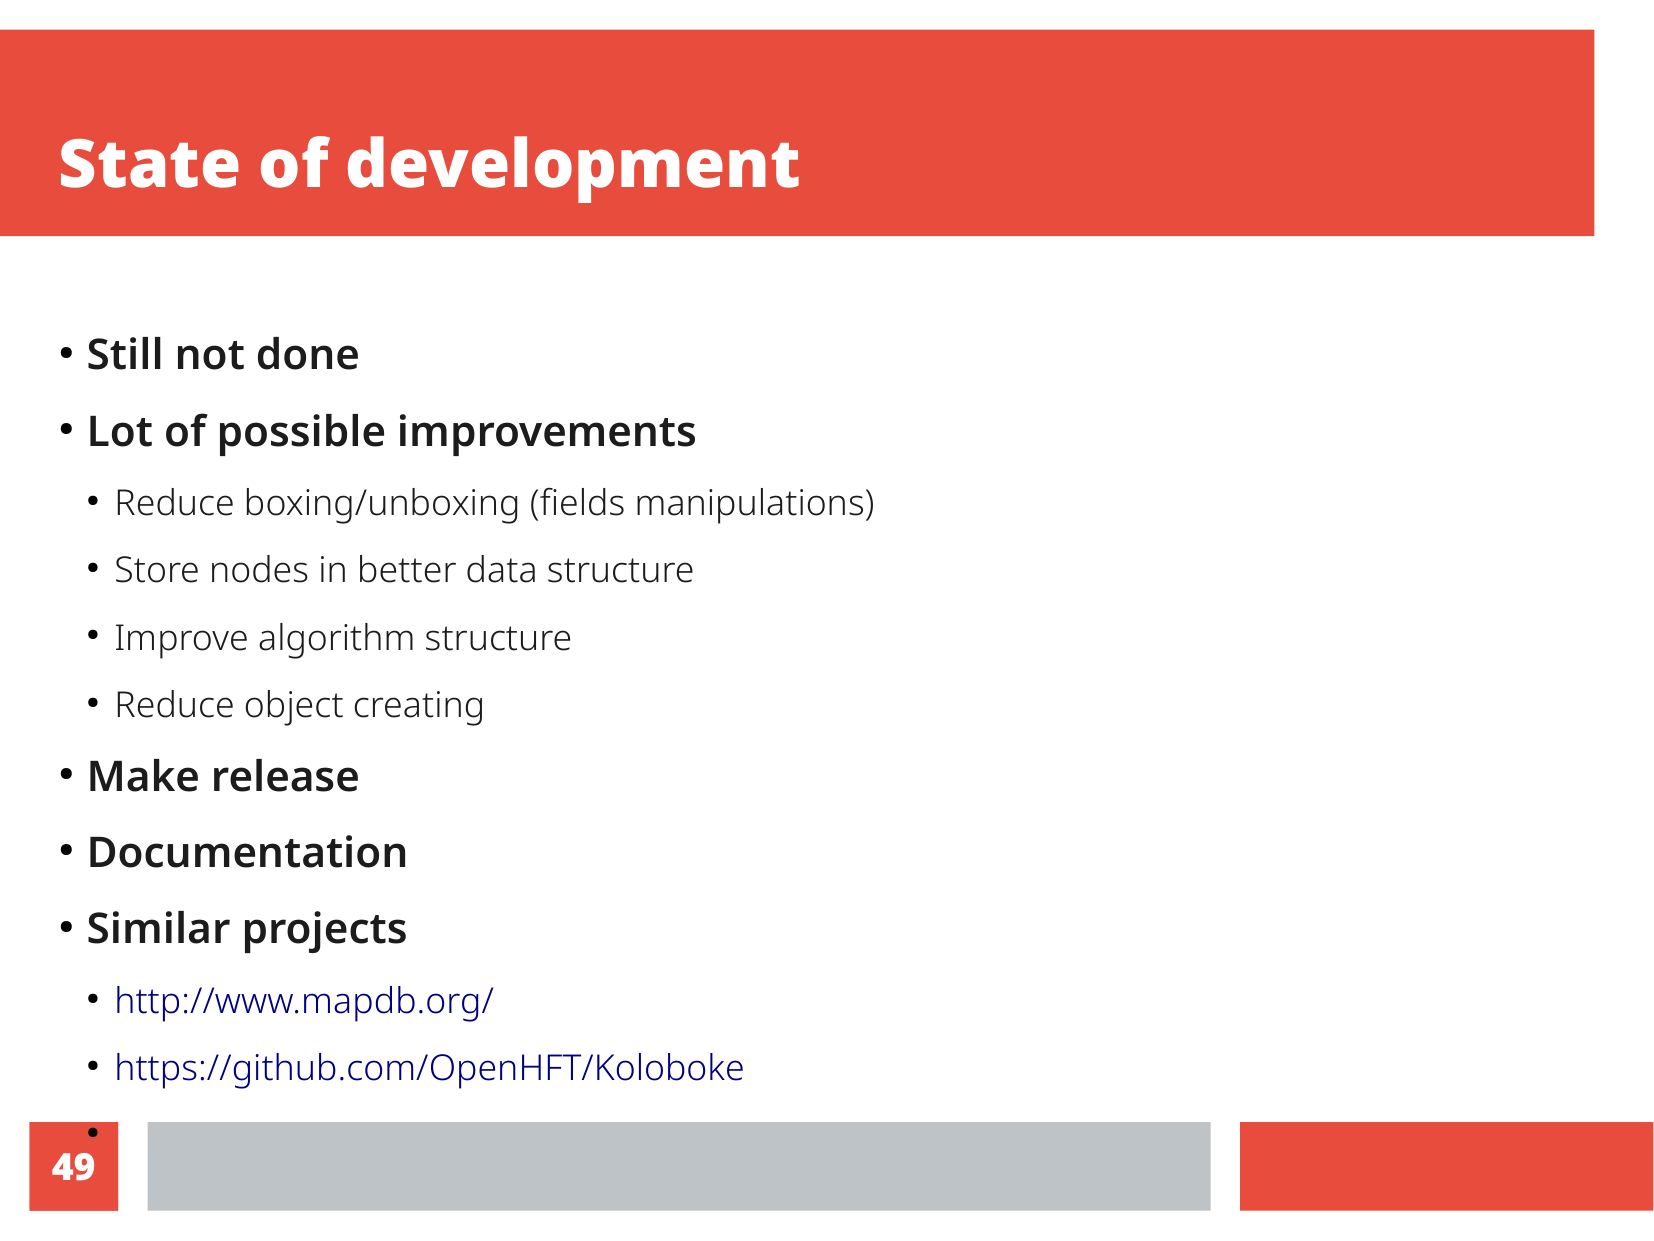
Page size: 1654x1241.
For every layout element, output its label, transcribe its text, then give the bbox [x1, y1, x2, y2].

list Still not done Lot of possible improvements Reduce boxing/unboxing (fields manipulations) Store nodes in better data structure Improve algorithm structure Reduce object creating Make release Documentation Similar projects http://www.mapdb.org/ https://github.com/OpenHFT/Koloboke [59, 324, 1565, 1093]
title State of development [59, 59, 1595, 207]
